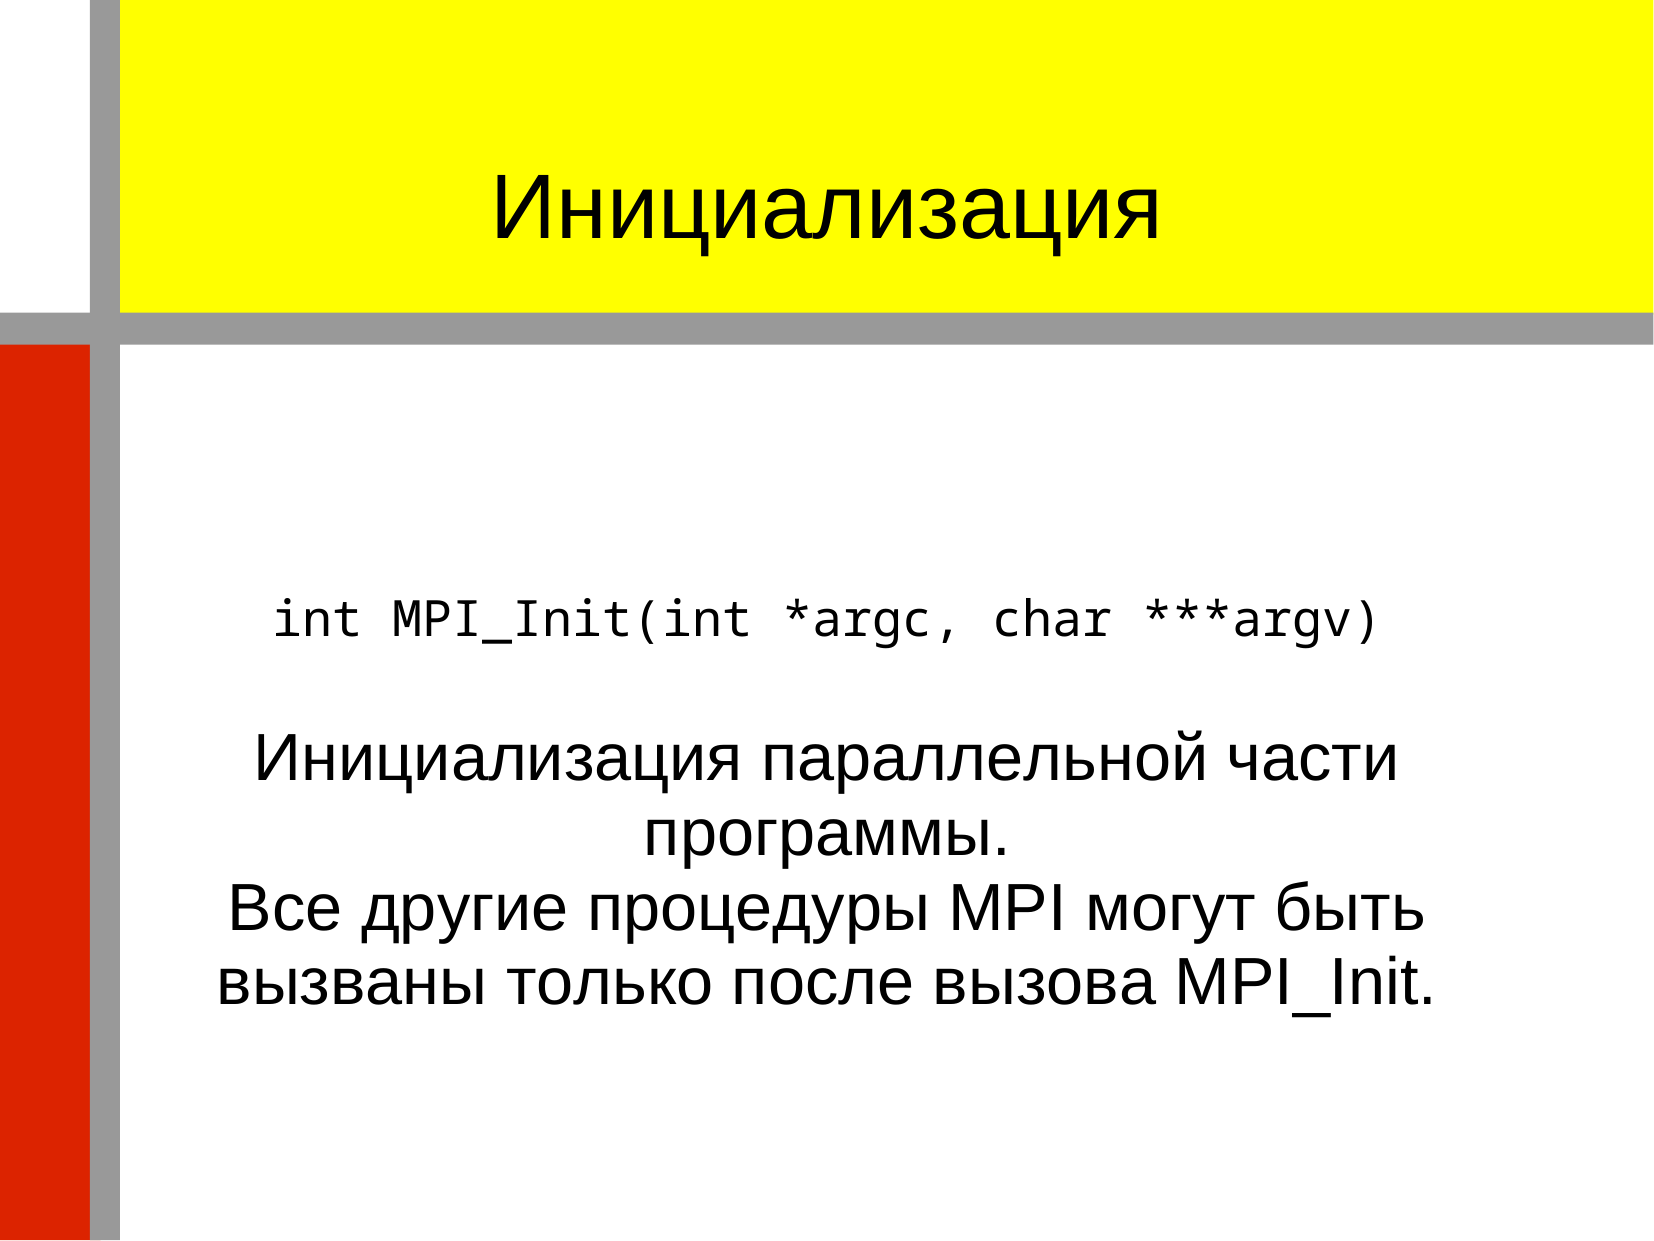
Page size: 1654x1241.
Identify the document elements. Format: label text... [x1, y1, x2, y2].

title Инициализация [121, 102, 1534, 311]
subtitle int MPI_Init(int *argc, char ***argv) Инициализация параллельной части программы. Все другие процедуры MPI могут быть вызваны только после вызова MPI_Init. [121, 391, 1534, 1211]
